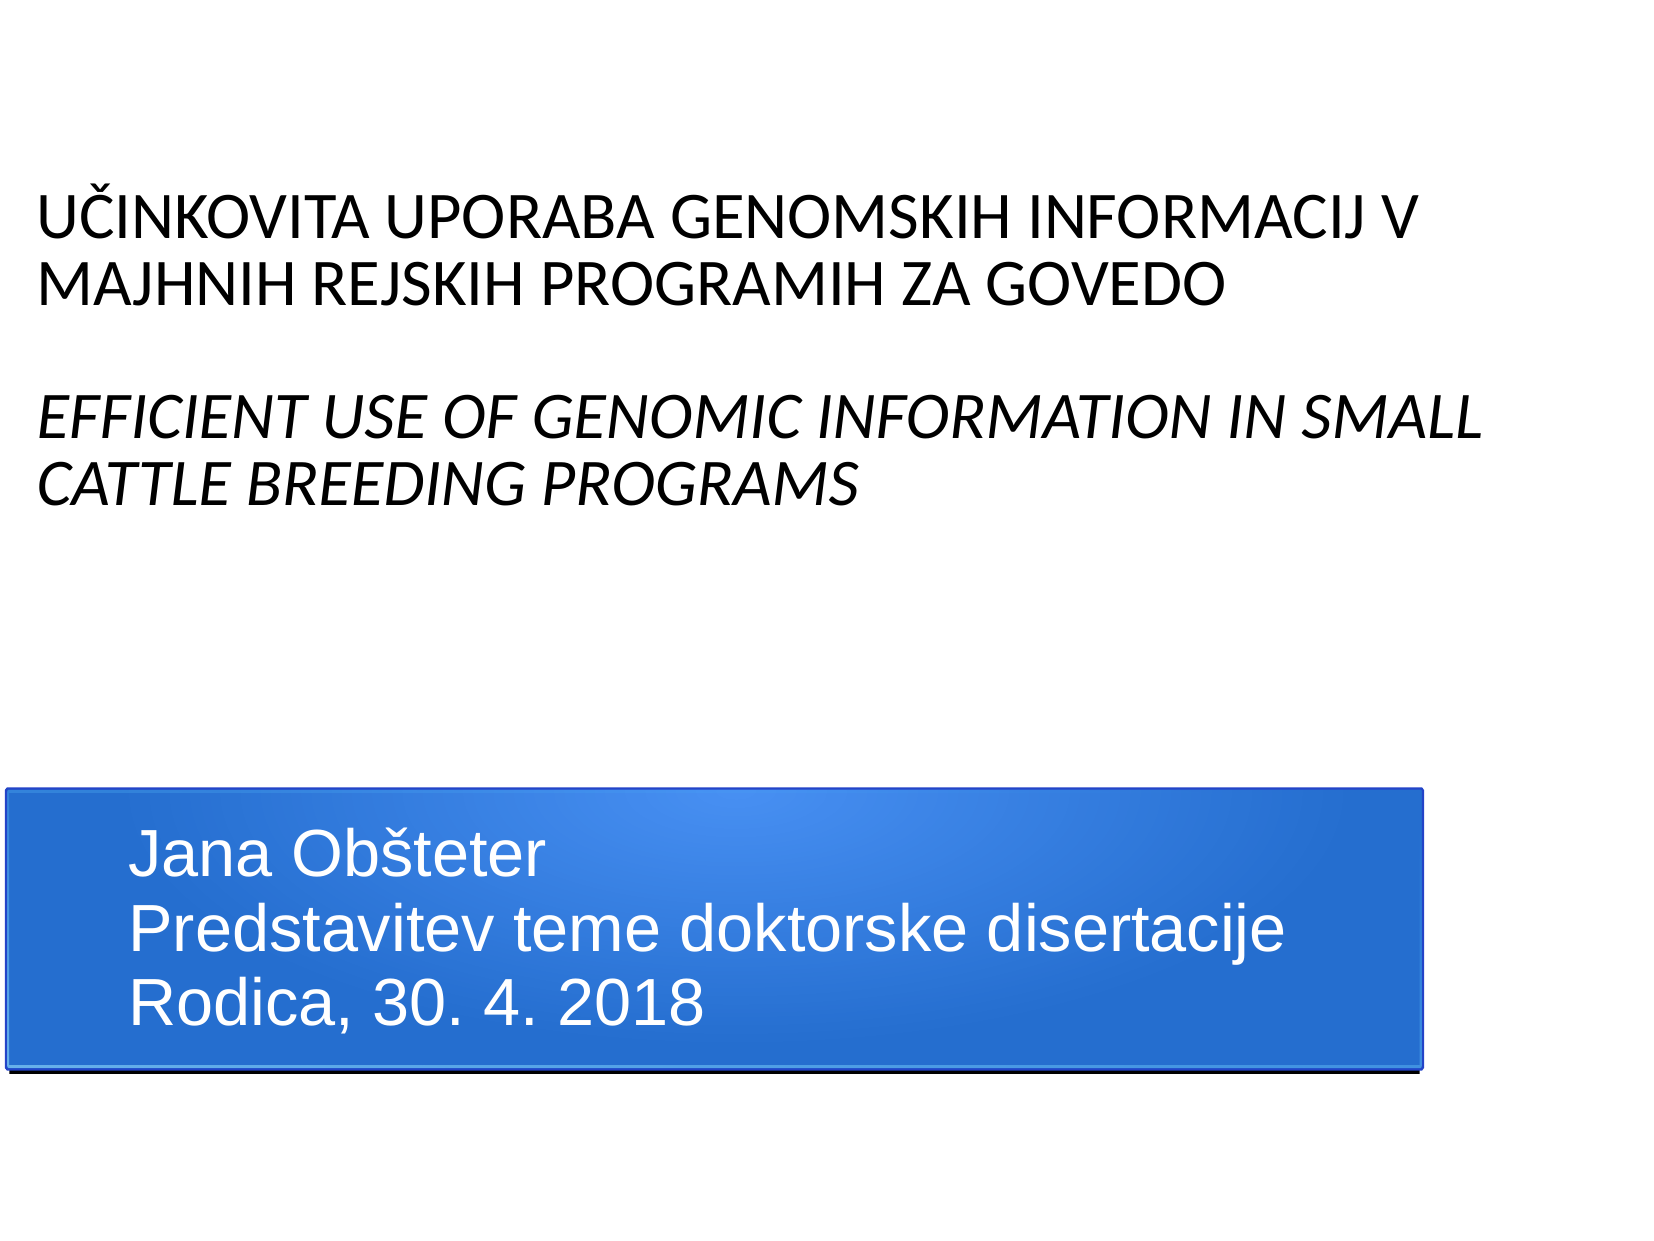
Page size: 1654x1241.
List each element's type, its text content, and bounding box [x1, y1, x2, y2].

title Učinkovita uporaba genomskih informacij v majhnih rejskih programih za govedo Efficient use of genomic information in small cattle breeding programs [36, 92, 1573, 619]
subtitle Jana Obšteter Predstavitev teme doktorske disertacije Rodica, 30. 4. 2018 [128, 810, 1352, 1046]
